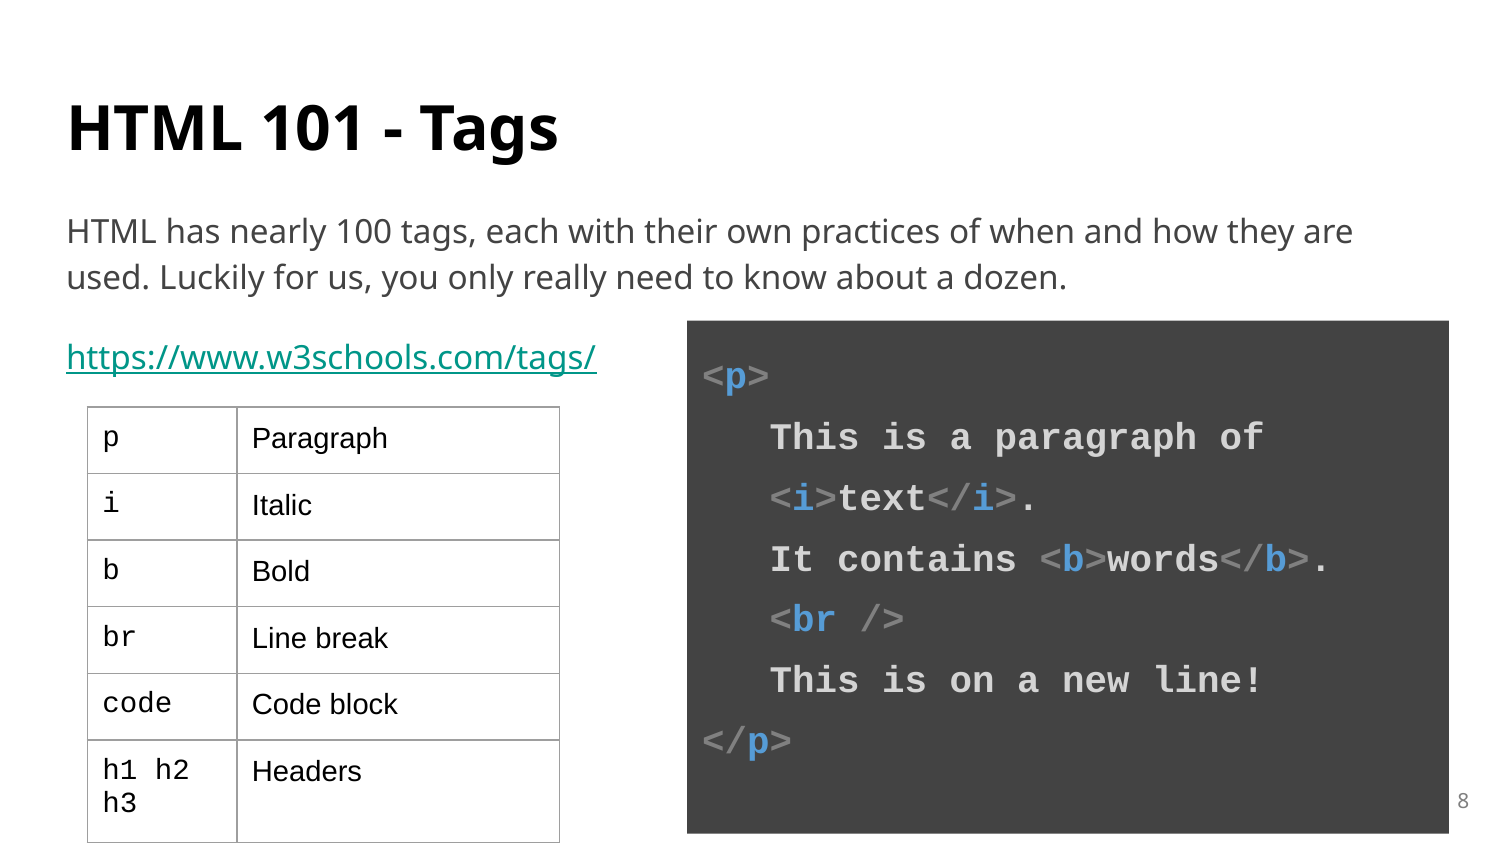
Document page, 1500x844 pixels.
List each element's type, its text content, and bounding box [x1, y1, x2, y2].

title HTML 101 - Tags [51, 72, 1449, 176]
text_box <p> This is a paragraph of <i>text</i>. It contains <b>words</b>. <br /> This is on a new line! </p> [687, 320, 1449, 834]
table_cell code [88, 674, 236, 739]
table_cell b [88, 541, 236, 606]
table_cell h1 h2 h3 [88, 741, 236, 842]
table_cell Italic [238, 474, 559, 539]
table_cell Code block [238, 674, 559, 739]
slide_number <number> [1449, 769, 1484, 834]
table_cell Bold [238, 541, 559, 606]
table_cell br [88, 607, 236, 673]
table_header Paragraph [238, 408, 559, 473]
table_cell Line break [238, 607, 559, 673]
table_cell Headers [238, 741, 559, 842]
table_cell i [88, 474, 236, 539]
list HTML has nearly 100 tags, each with their own practices of when and how they are used. Luckily for us, you only really need to know about a dozen. https://www.w3schools.com/tags/ [51, 189, 1449, 422]
table_header p [88, 408, 236, 473]
